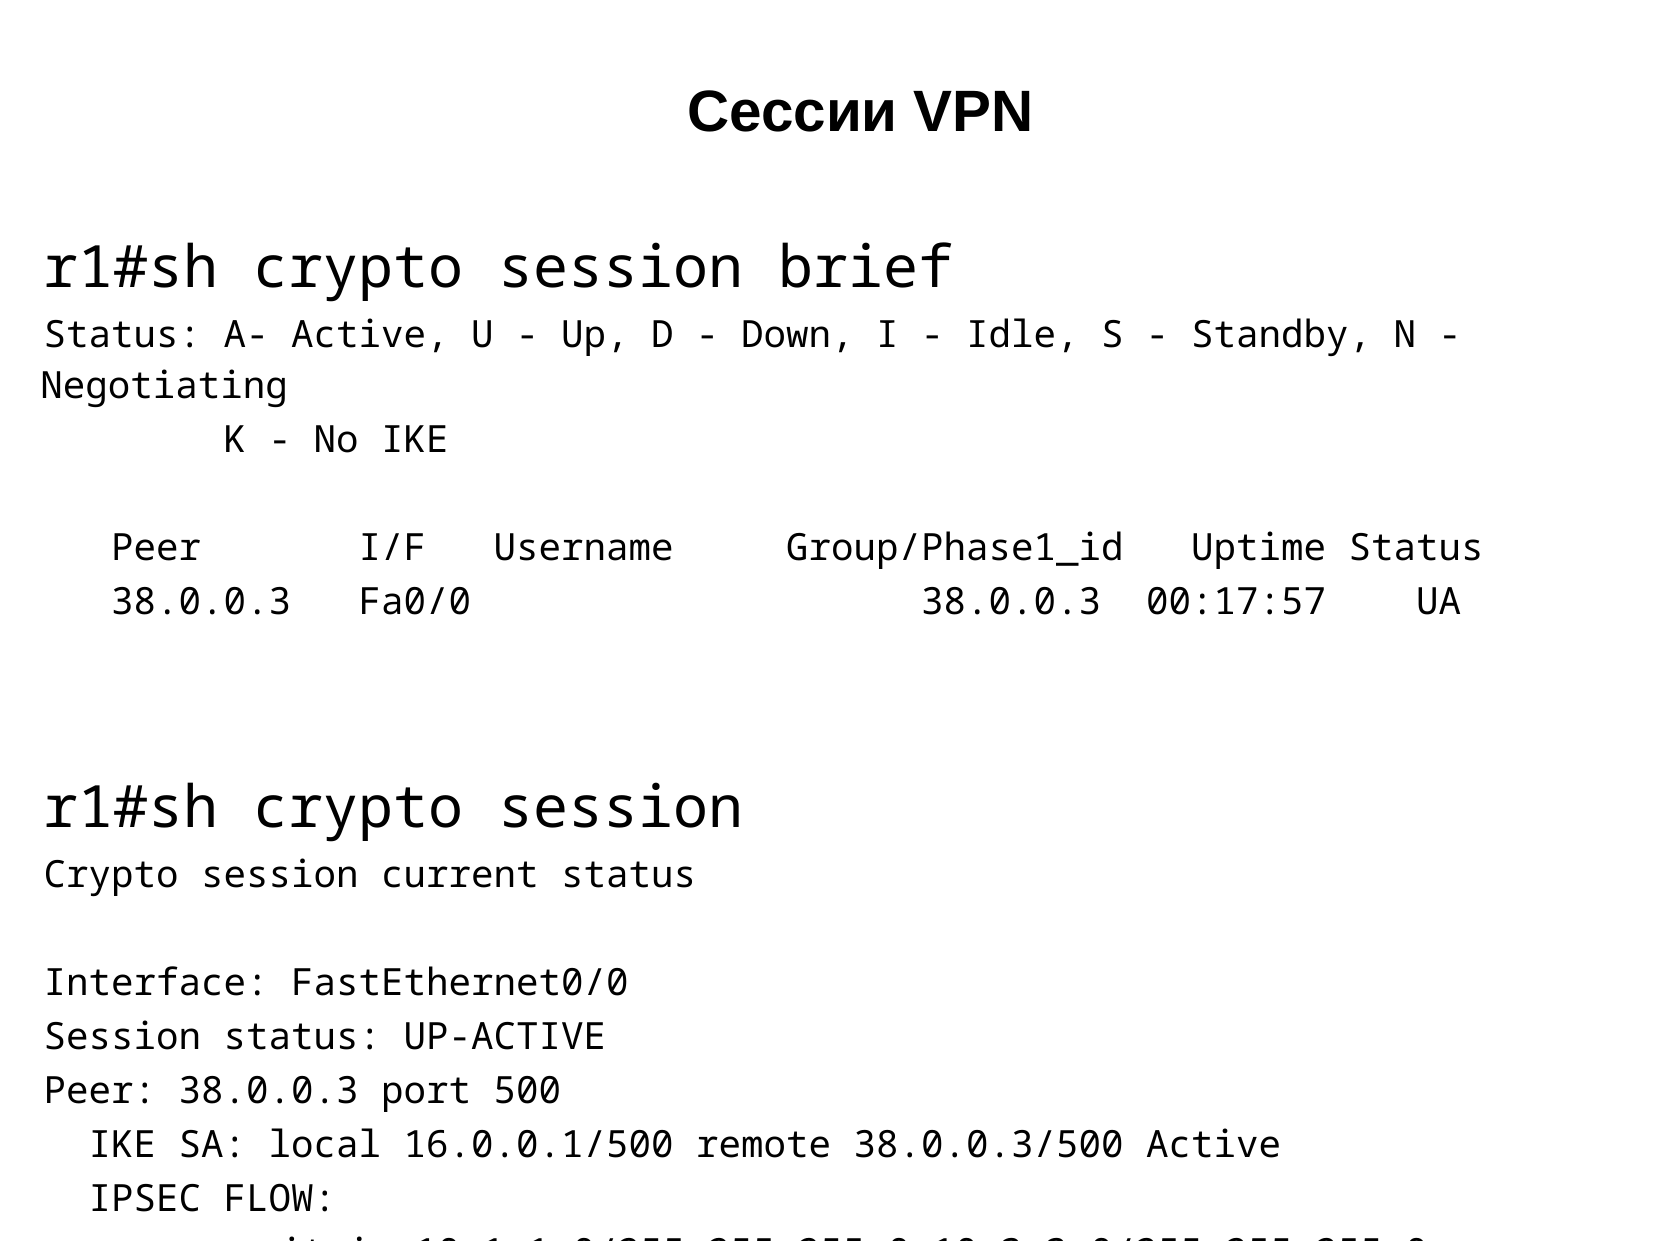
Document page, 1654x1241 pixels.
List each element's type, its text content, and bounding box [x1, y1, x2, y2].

list r1#sh crypto session brief Status: A- Active, U - Up, D - Down, I - Idle, S - Standby, N - Negotiating K - No IKE Peer I/F Username Group/Phase1_id Uptime Status 38.0.0.3 Fa0/0 38.0.0.3 00:17:57 UA r1#sh crypto session Crypto session current status Interface: FastEthernet0/0 Session status: UP-ACTIVE Peer: 38.0.0.3 port 500 IKE SA: local 16.0.0.1/500 remote 38.0.0.3/500 Active IPSEC FLOW: permit ip 10.1.1.0/255.255.255.0 10.3.3.0/255.255.255.0 Active SAs: 2, origin: crypto map [37, 225, 1613, 1163]
text_box Сессии VPN [123, 41, 1597, 151]
